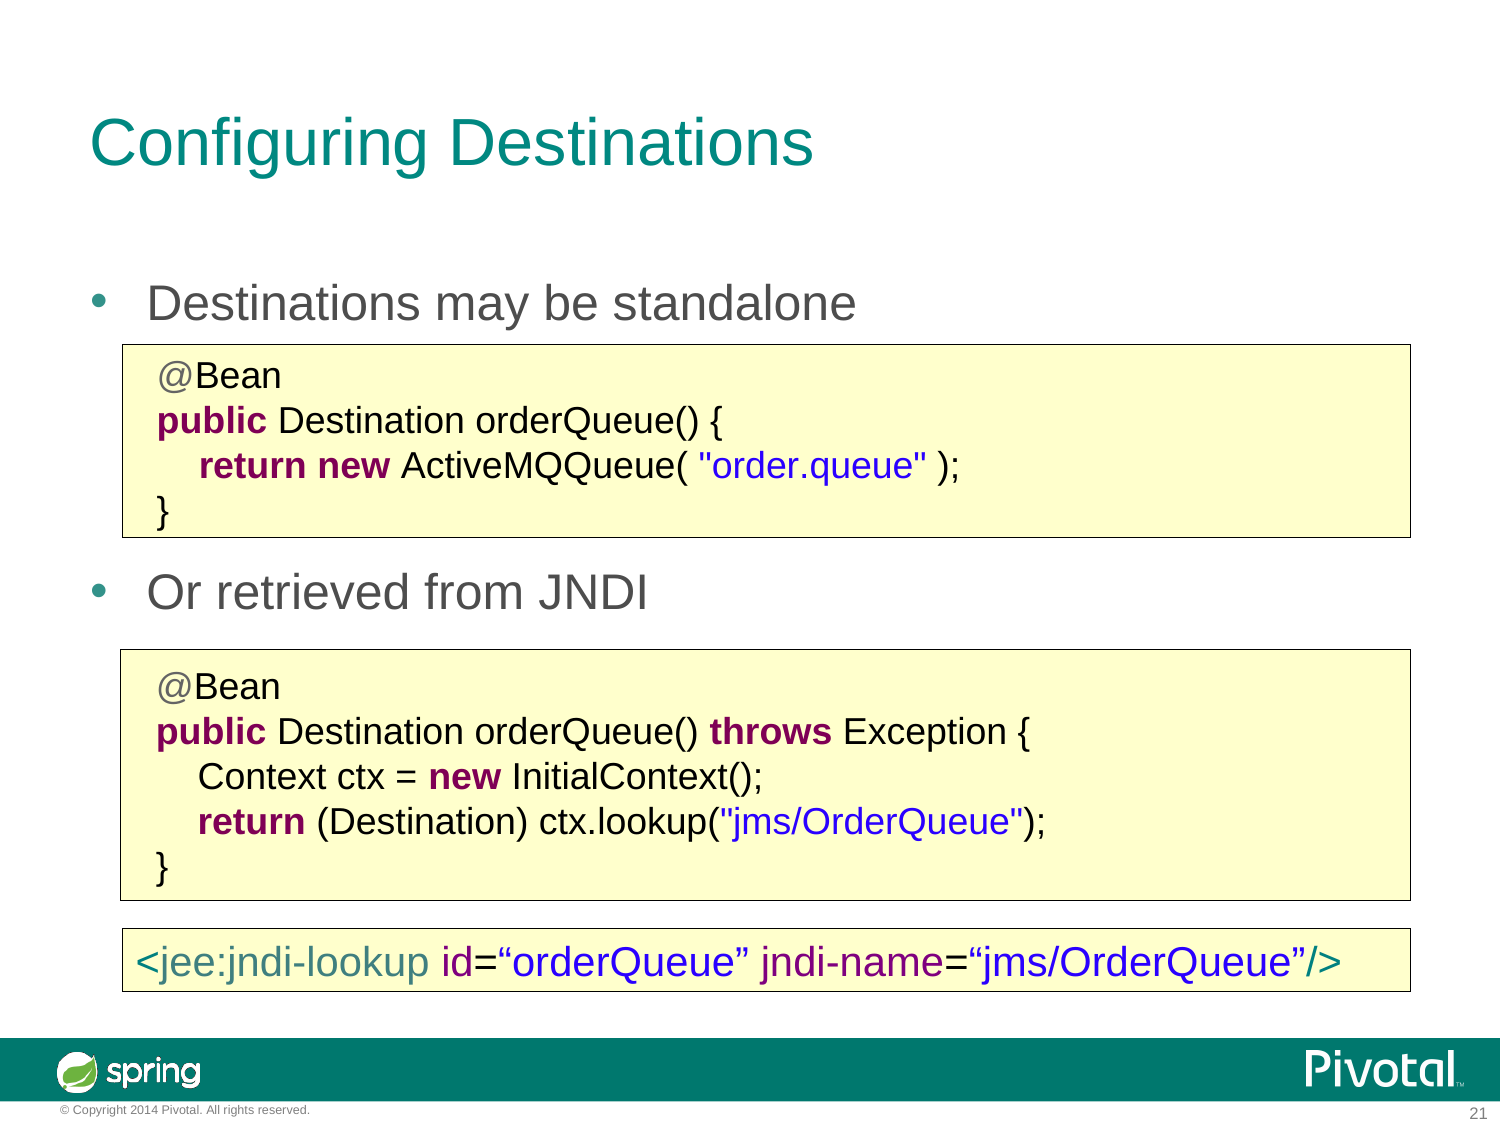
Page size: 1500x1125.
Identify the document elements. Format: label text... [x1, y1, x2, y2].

text_box @Bean public Destination orderQueue() throws Exception { Context ctx = new InitialContext(); return (Destination) ctx.lookup("jms/OrderQueue"); } [120, 649, 1411, 901]
title Configuring Destinations [75, 45, 1426, 233]
picture [32, 1041, 210, 1103]
text_box <jee:jndi-lookup id=“orderQueue” jndi-name=“jms/OrderQueue”/> [122, 928, 1411, 992]
list Destinations may be standalone Or retrieved from JNDI [75, 262, 1426, 1005]
picture [1306, 1050, 1464, 1087]
text_box @Bean public Destination orderQueue() { return new ActiveMQQueue( "order.queue" ); } [122, 344, 1411, 538]
